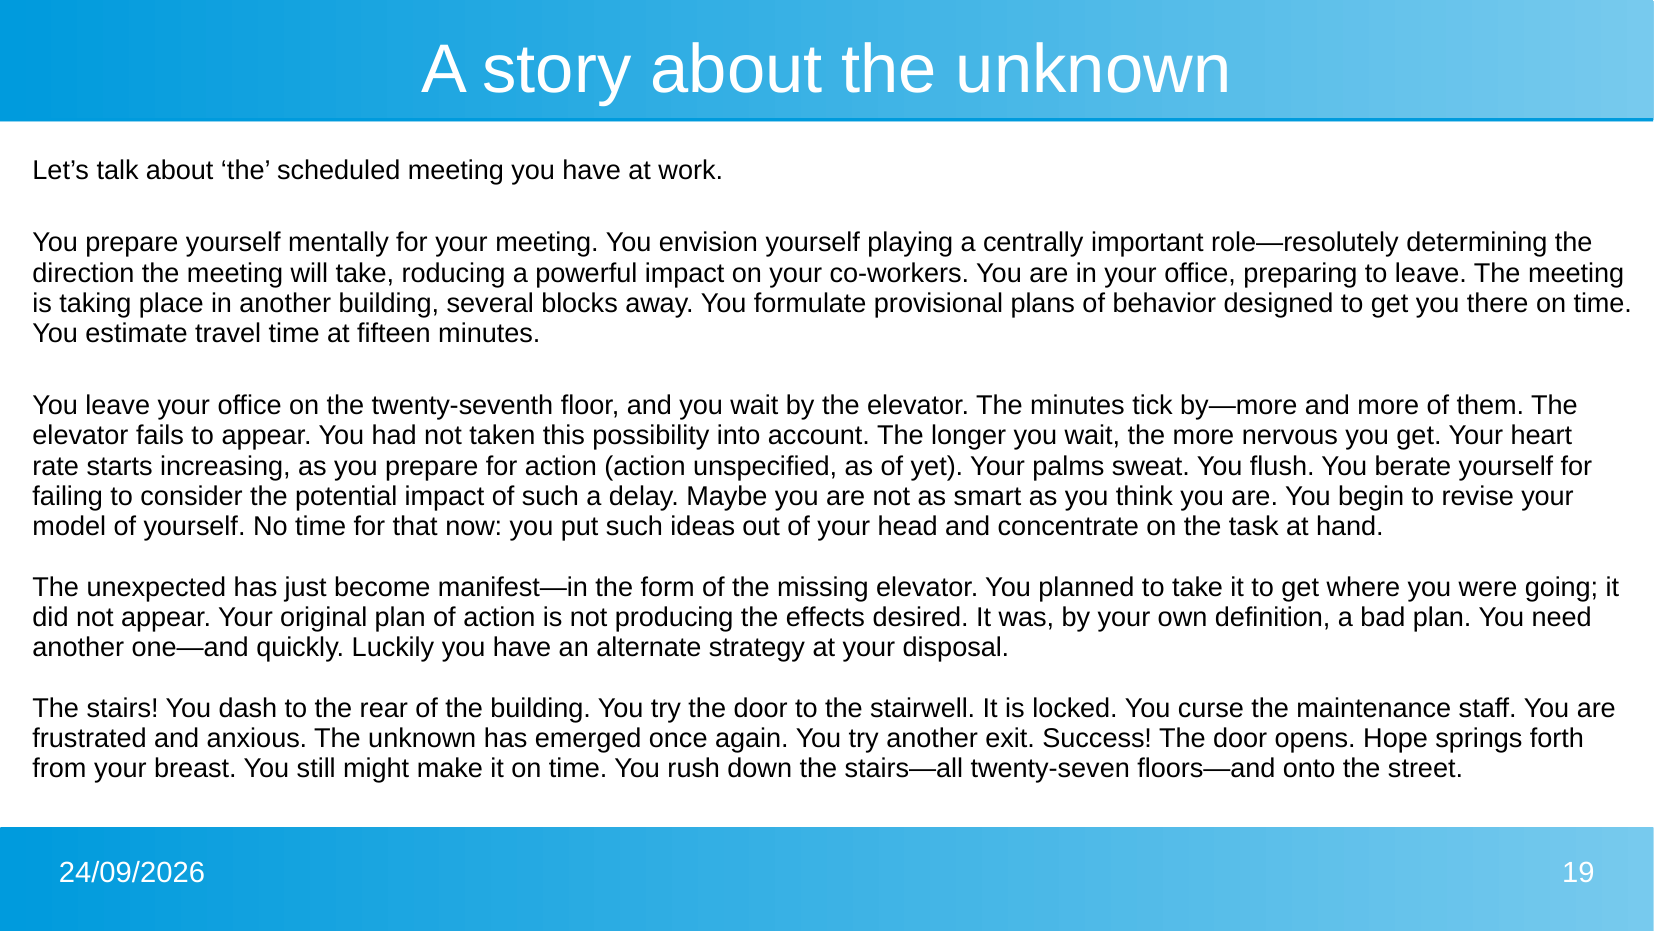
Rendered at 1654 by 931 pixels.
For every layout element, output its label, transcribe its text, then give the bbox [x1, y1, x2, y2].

text_box Let’s talk about ‘the’ scheduled meeting you have at work. You prepare yourself mentally for your meeting. You envision yourself playing a centrally important role—resolutely determining the direction the meeting will take, roducing a powerful impact on your co-workers. You are in your office, preparing to leave. The meeting is taking place in another building, several blocks away. You formulate provisional plans of behavior designed to get you there on time. You estimate travel time at fifteen minutes. You leave your office on the twenty-seventh floor, and you wait by the elevator. The minutes tick by—more and more of them. The elevator fails to appear. You had not taken this possibility into account. The longer you wait, the more nervous you get. Your heart rate starts increasing, as you prepare for action (action unspecified, as of yet). Your palms sweat. You flush. You berate yourself for failing to consider the potential impact of such a delay. Maybe you are not as smart as you think you are. You begin to revise your model of yourself. No time for that now: you put such ideas out of your head and concentrate on the task at hand. The unexpected has just become manifest—in the form of the missing elevator. You planned to take it to get where you were going; it did not appear. Your original plan of action is not producing the effects desired. It was, by your own definition, a bad plan. You need another one—and quickly. Luckily you have an alternate strategy at your disposal. The stairs! You dash to the rear of the building. You try the door to the stairwell. It is locked. You curse the maintenance staff. You are frustrated and anxious. The unknown has emerged once again. You try another exit. Success! The door opens. Hope springs forth from your breast. You still might make it on time. You rush down the stairs—all twenty-seven floors—and onto the street. [17, 147, 1654, 931]
title A story about the unknown [59, 29, 1595, 108]
